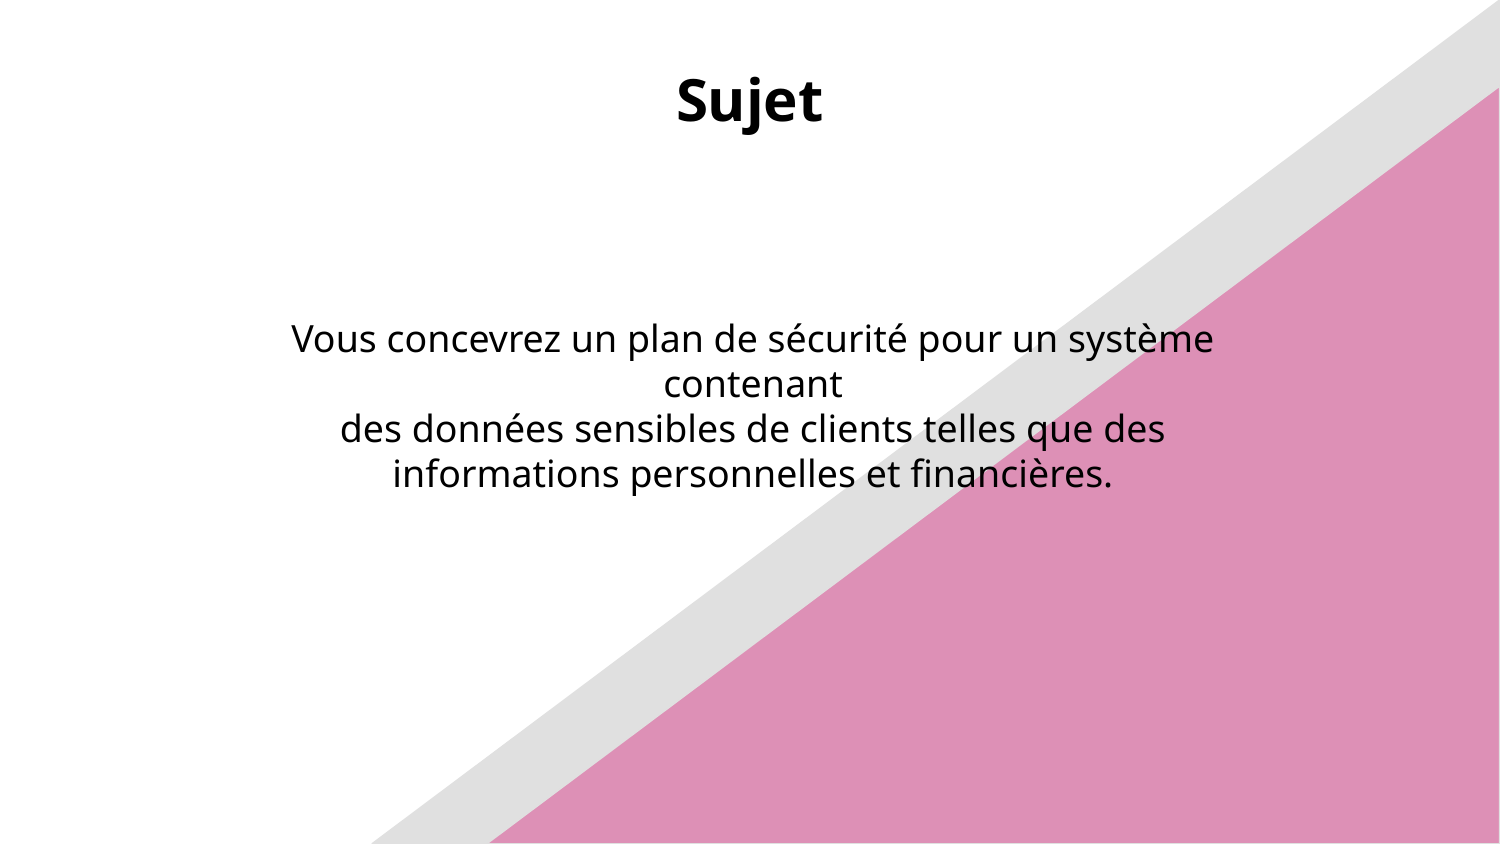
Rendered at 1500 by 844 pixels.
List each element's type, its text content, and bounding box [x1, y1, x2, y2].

title Sujet [75, 48, 1425, 142]
text_box [372, 0, 1500, 844]
text_box Vous concevrez un plan de sécurité pour un système contenant des données sensibles de clients telles que des informations personnelles et financières. [240, 300, 1266, 517]
